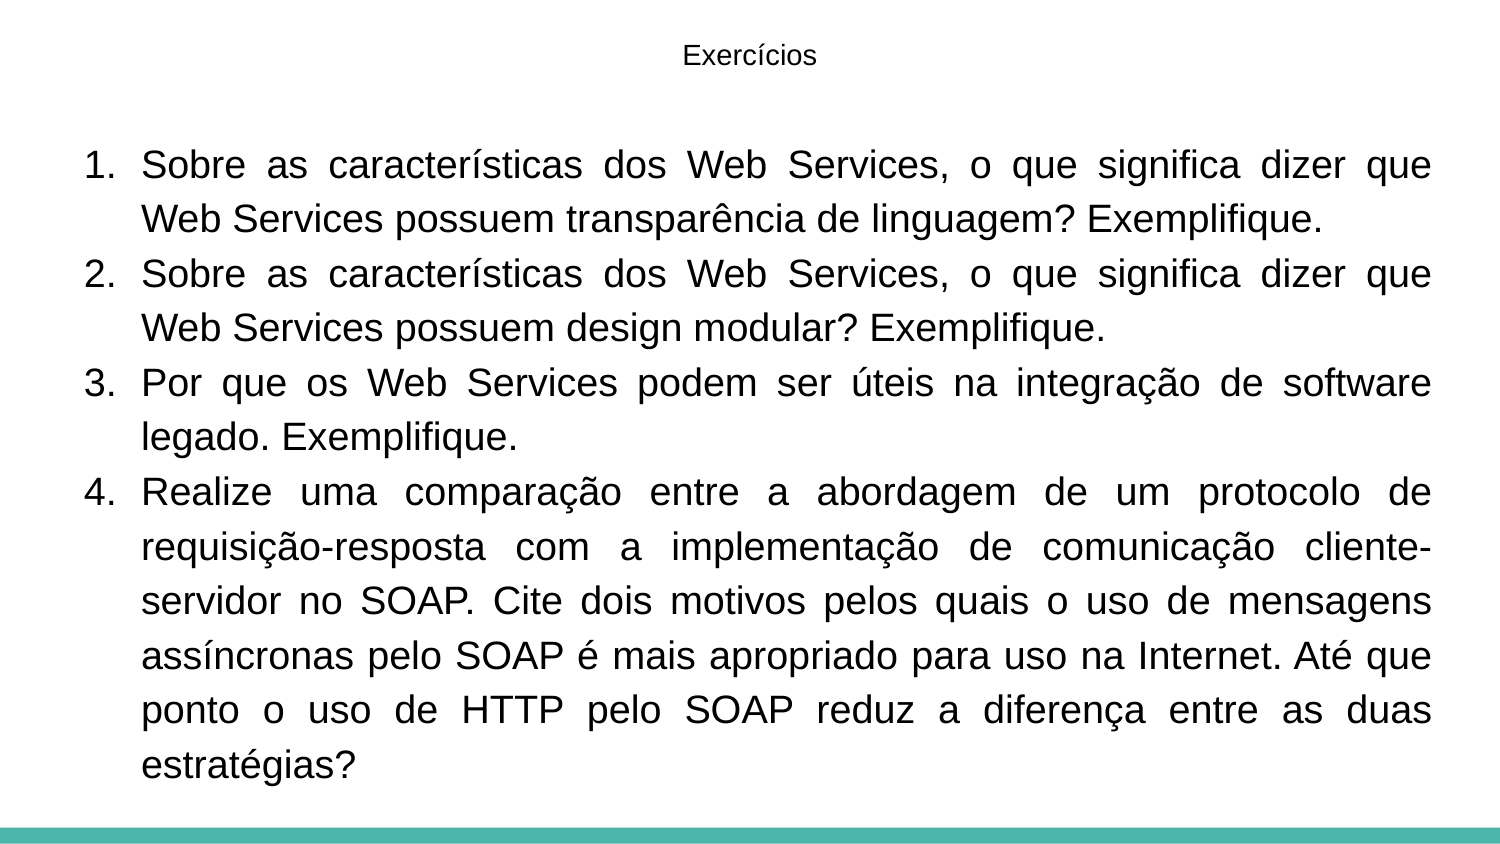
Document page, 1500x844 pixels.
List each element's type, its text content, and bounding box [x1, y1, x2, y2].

title Exercícios [51, 20, 1449, 116]
list Sobre as características dos Web Services, o que significa dizer que Web Services possuem transparência de linguagem? Exemplifique. Sobre as características dos Web Services, o que significa dizer que Web Services possuem design modular? Exemplifique. Por que os Web Services podem ser úteis na integração de software legado. Exemplifique. Realize uma comparação entre a abordagem de um protocolo de requisição-resposta com a implementação de comunicação cliente-servidor no SOAP. Cite dois motivos pelos quais o uso de mensagens assíncronas pelo SOAP é mais apropriado para uso na Internet. Até que ponto o uso de HTTP pelo SOAP reduz a diferença entre as duas estratégias? [51, 116, 1449, 750]
